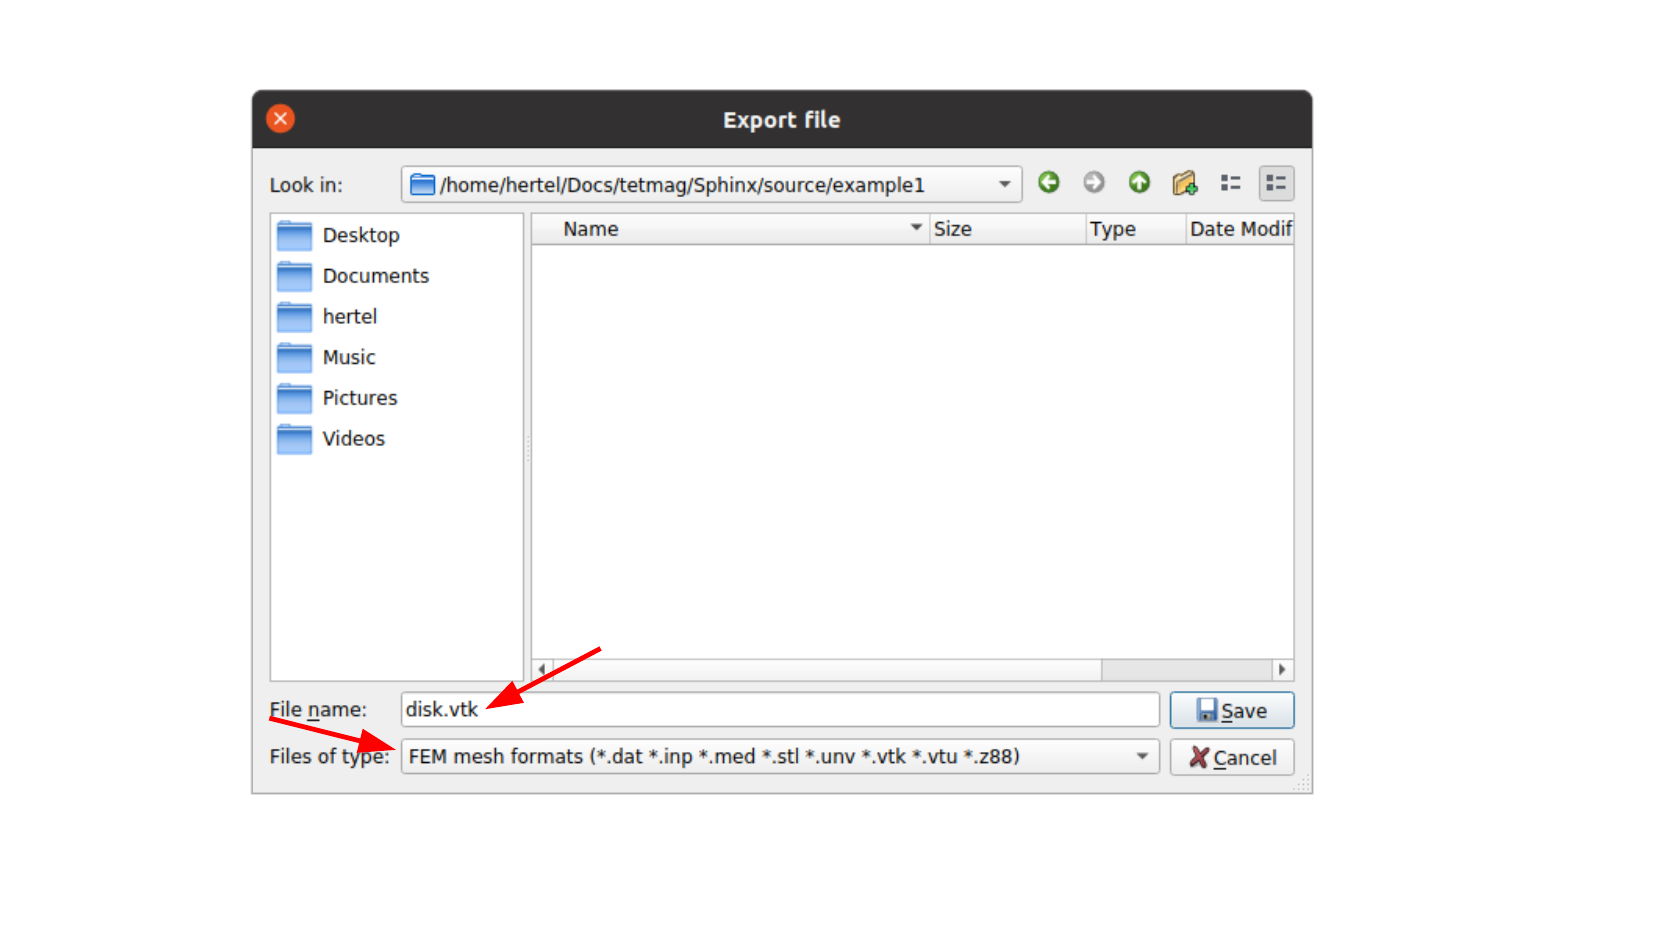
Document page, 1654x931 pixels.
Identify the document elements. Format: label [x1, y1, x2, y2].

picture [237, 89, 1328, 809]
